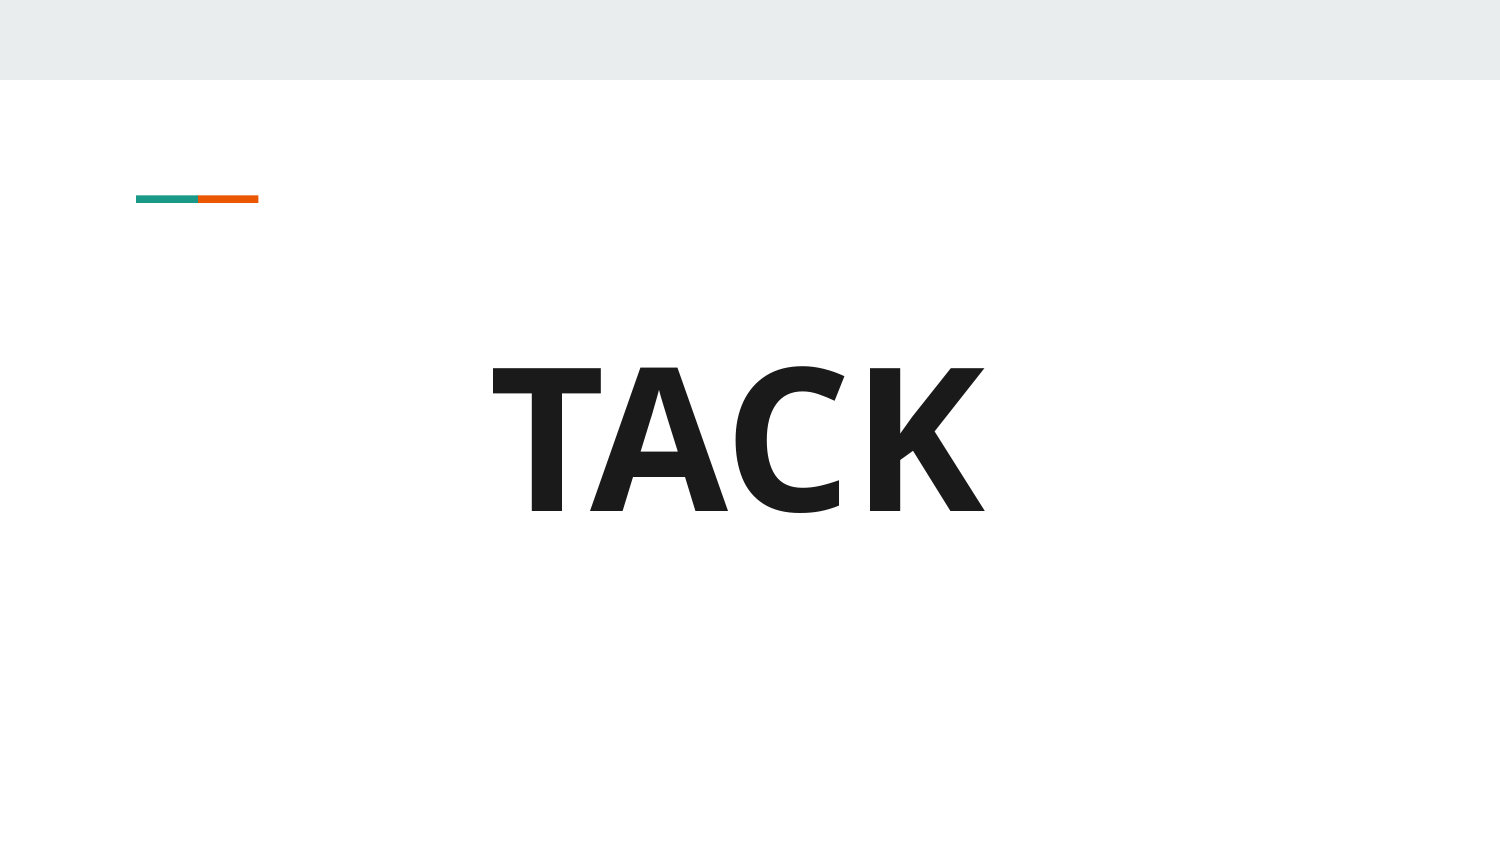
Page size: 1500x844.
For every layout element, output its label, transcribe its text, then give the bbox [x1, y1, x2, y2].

title TACK [474, 296, 1026, 547]
